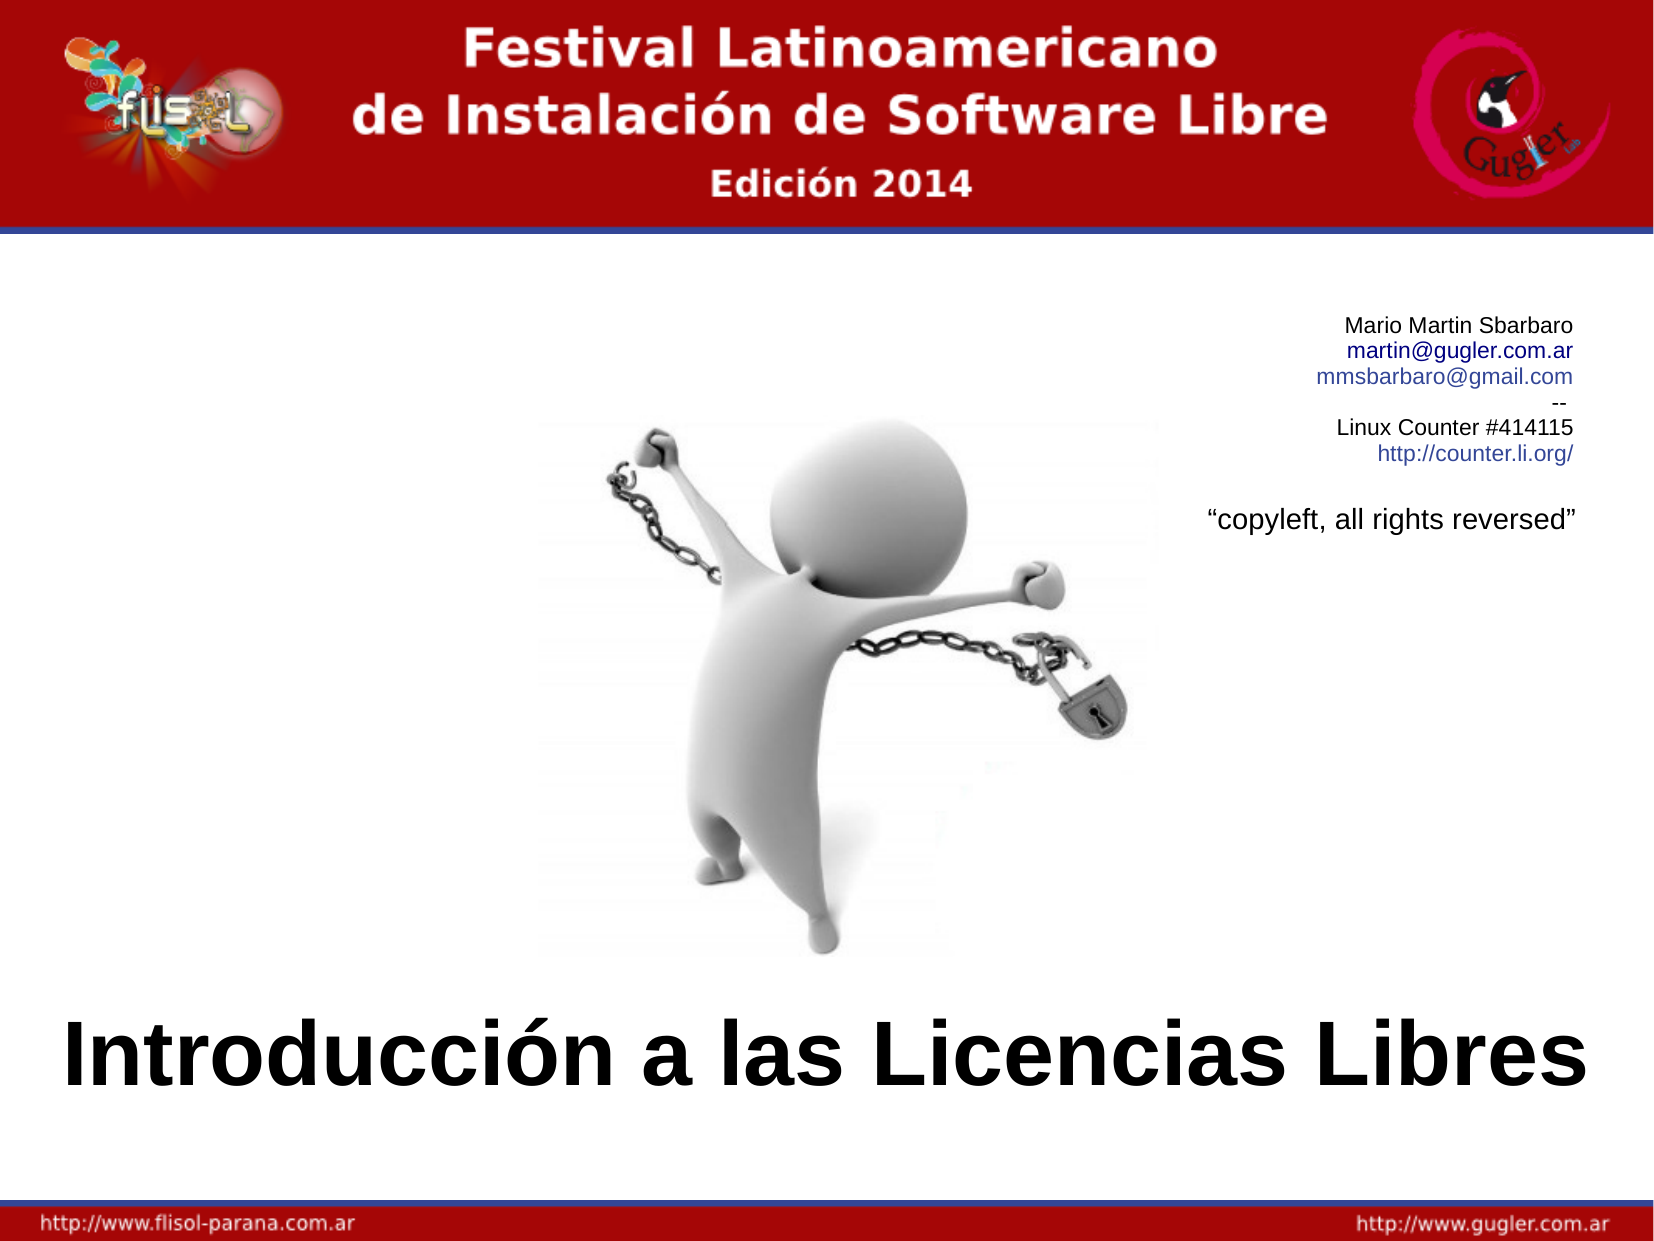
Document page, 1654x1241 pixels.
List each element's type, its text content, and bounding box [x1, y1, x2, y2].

text_box “copyleft, all rights reversed” [1192, 495, 1592, 544]
text_box Introducción a las Licencias Libres [11, 995, 1642, 1113]
text_box Mario Martin Sbarbaro martin@gugler.com.ar mmsbarbaro@gmail.com -- Linux Counter #414115 http://counter.li.org/ [1301, 305, 1589, 474]
picture [0, 0, 1654, 234]
picture [502, 415, 1199, 957]
picture [0, 1200, 1654, 1241]
